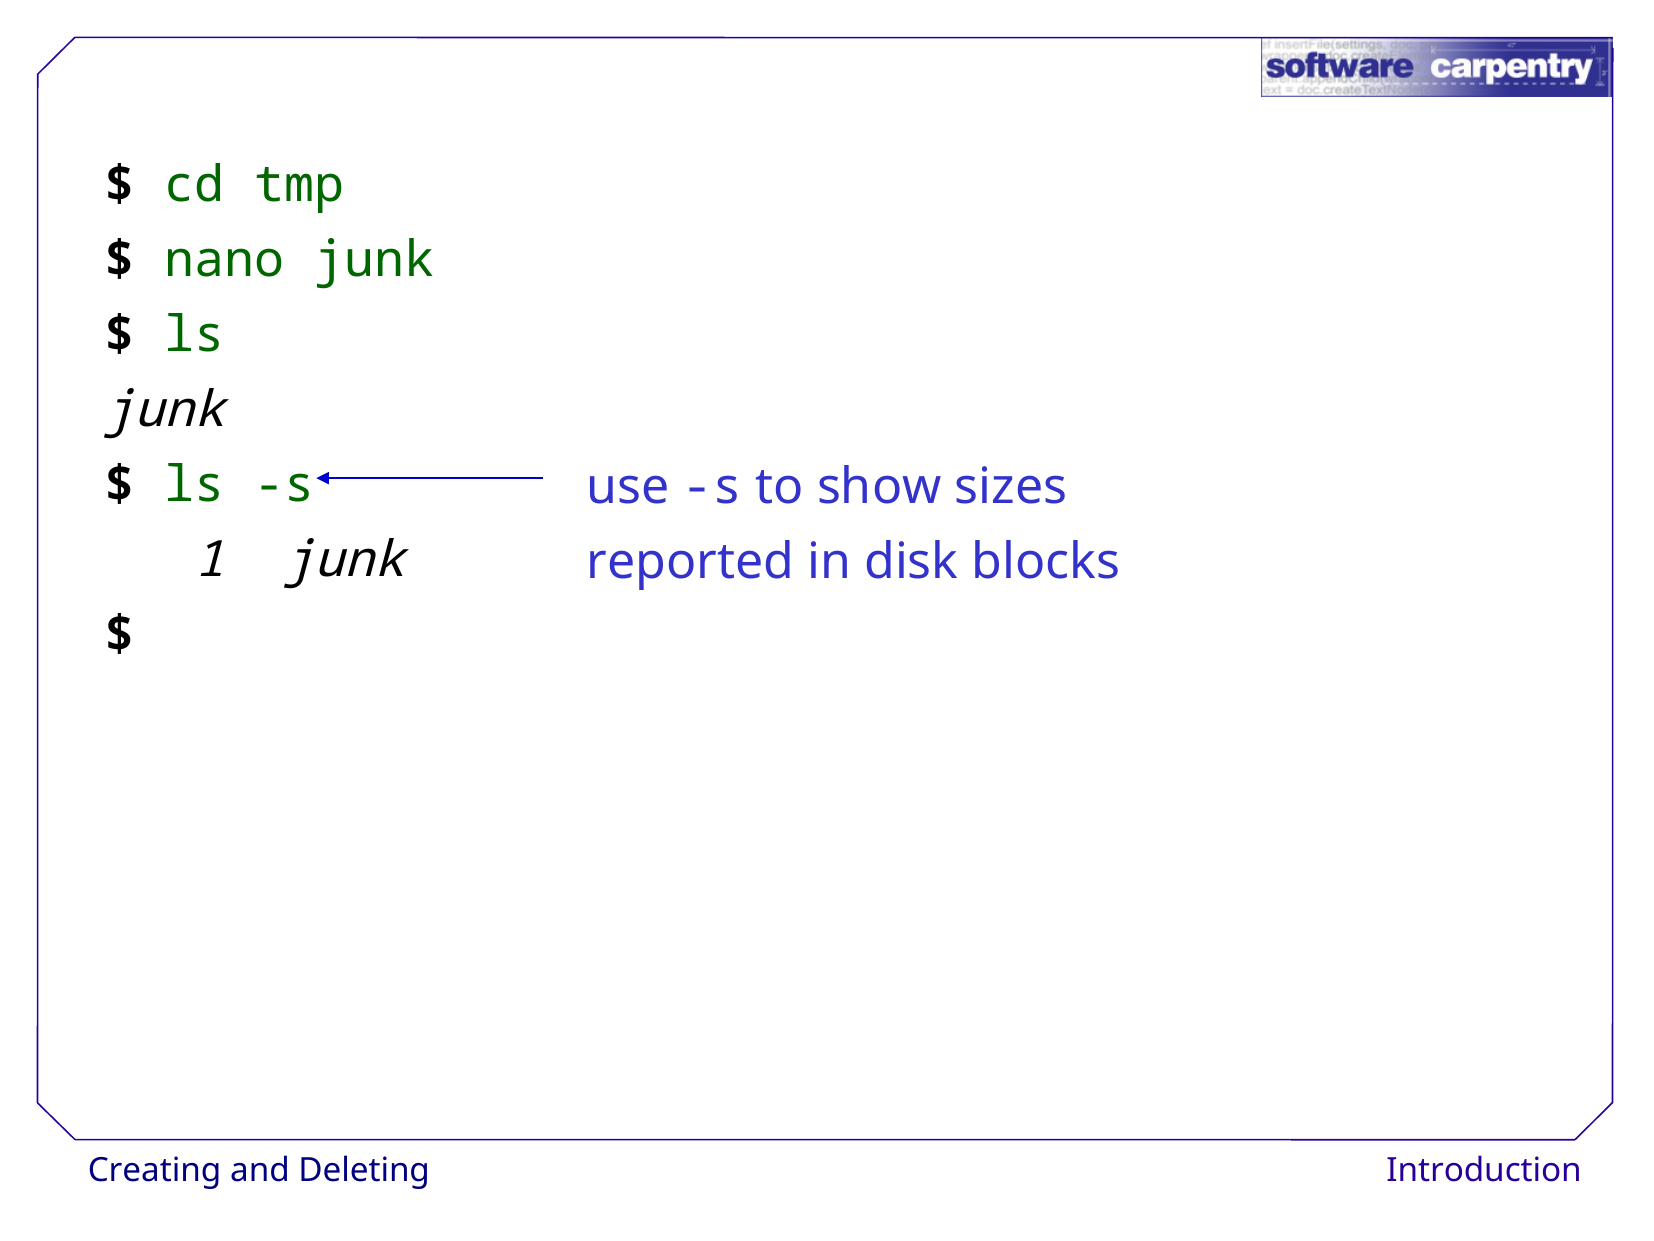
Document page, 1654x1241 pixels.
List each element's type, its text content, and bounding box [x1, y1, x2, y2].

picture [1261, 39, 1613, 97]
text_box $ cd tmp $ nano junk $ ls junk $ ls -s 1 junk $ [89, 128, 1512, 1037]
text_box use -s to show sizes reported in disk blocks [571, 430, 1272, 687]
